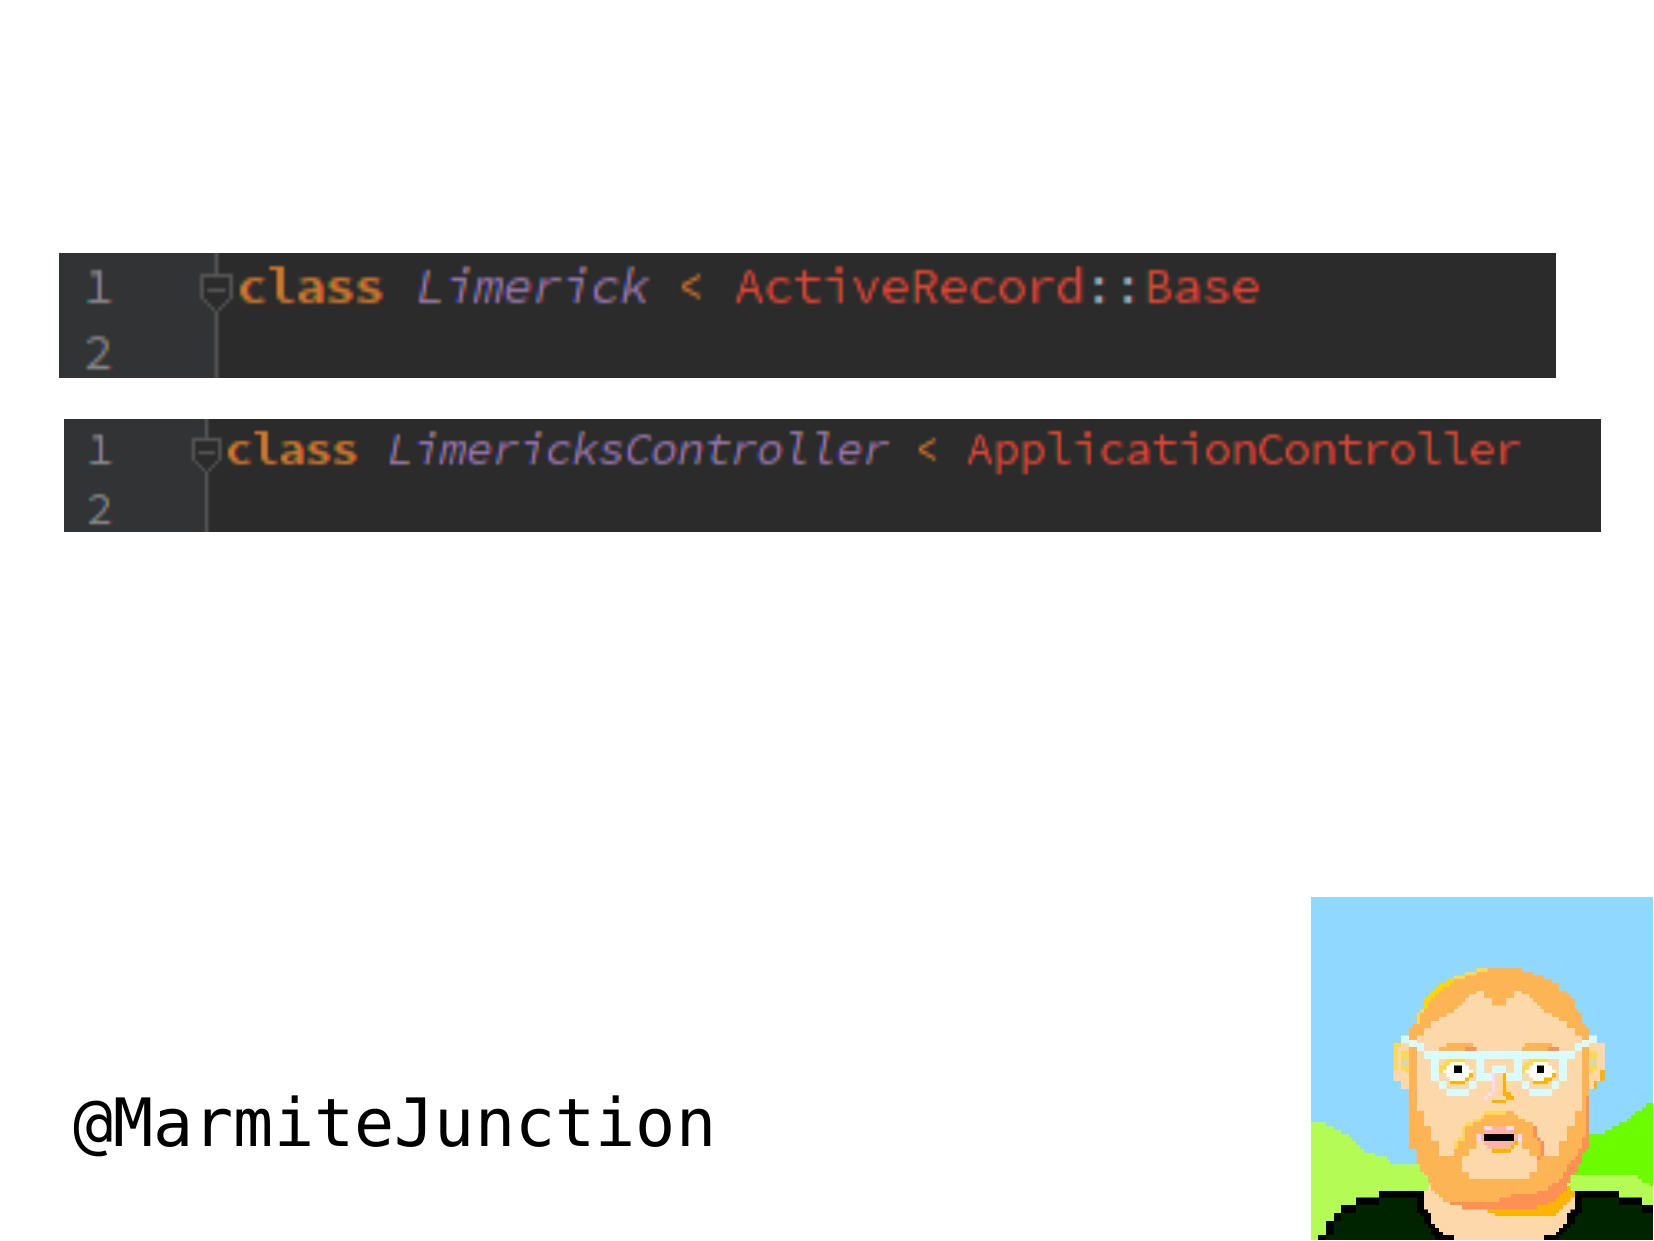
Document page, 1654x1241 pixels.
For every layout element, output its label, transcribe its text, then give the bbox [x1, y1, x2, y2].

picture [64, 419, 1601, 532]
picture [59, 253, 1556, 378]
text_box @MarmiteJunction [58, 1076, 733, 1170]
picture [1311, 897, 1653, 1240]
